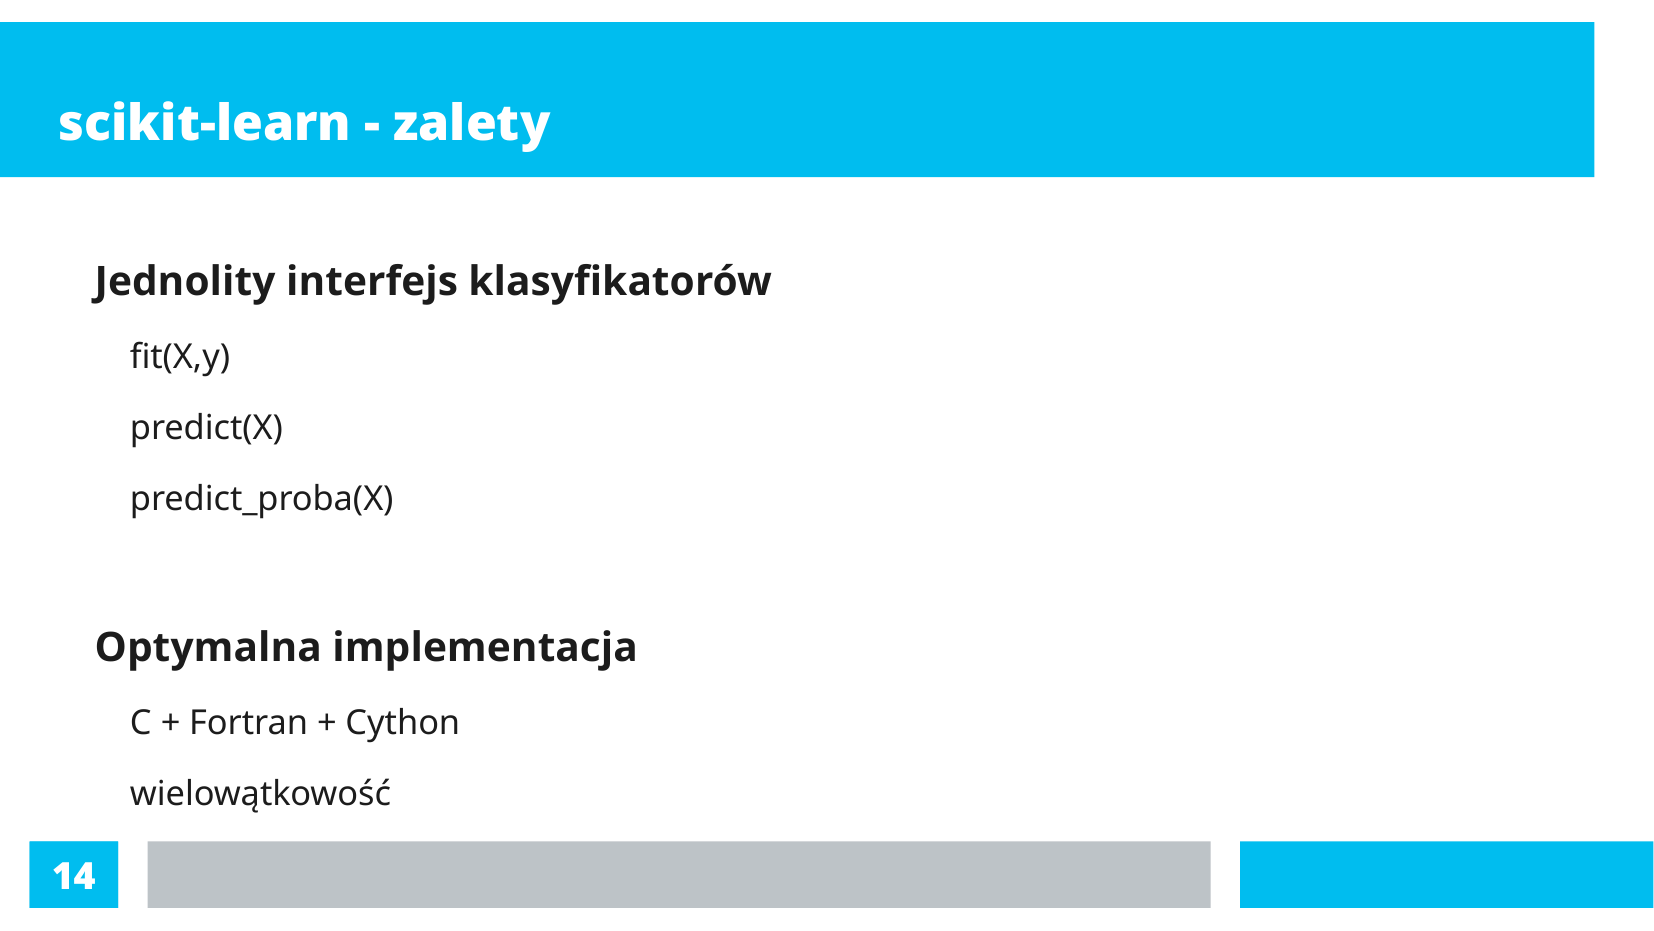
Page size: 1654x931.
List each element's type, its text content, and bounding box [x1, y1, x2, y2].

title scikit-learn - zalety [59, 44, 1595, 156]
list Jednolity interfejs klasyfikatorów fit(X,y) predict(X) predict_proba(X) Optymalna implementacja C + Fortran + Cython wielowątkowość [59, 243, 1565, 820]
